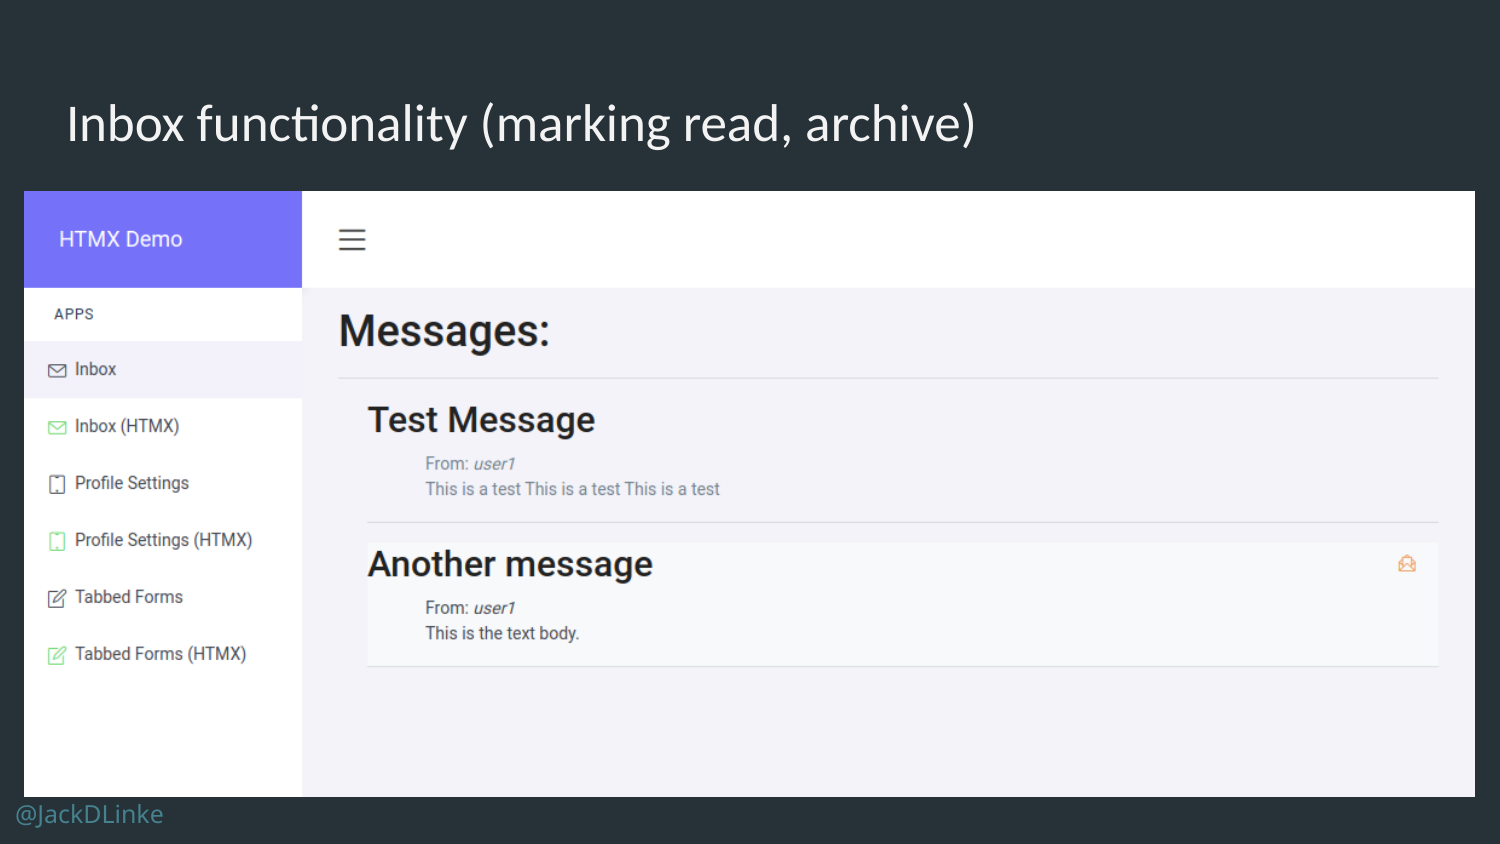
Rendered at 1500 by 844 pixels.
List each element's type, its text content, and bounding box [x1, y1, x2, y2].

title Inbox functionality (marking read, archive) [51, 72, 1449, 167]
picture [24, 191, 1475, 797]
